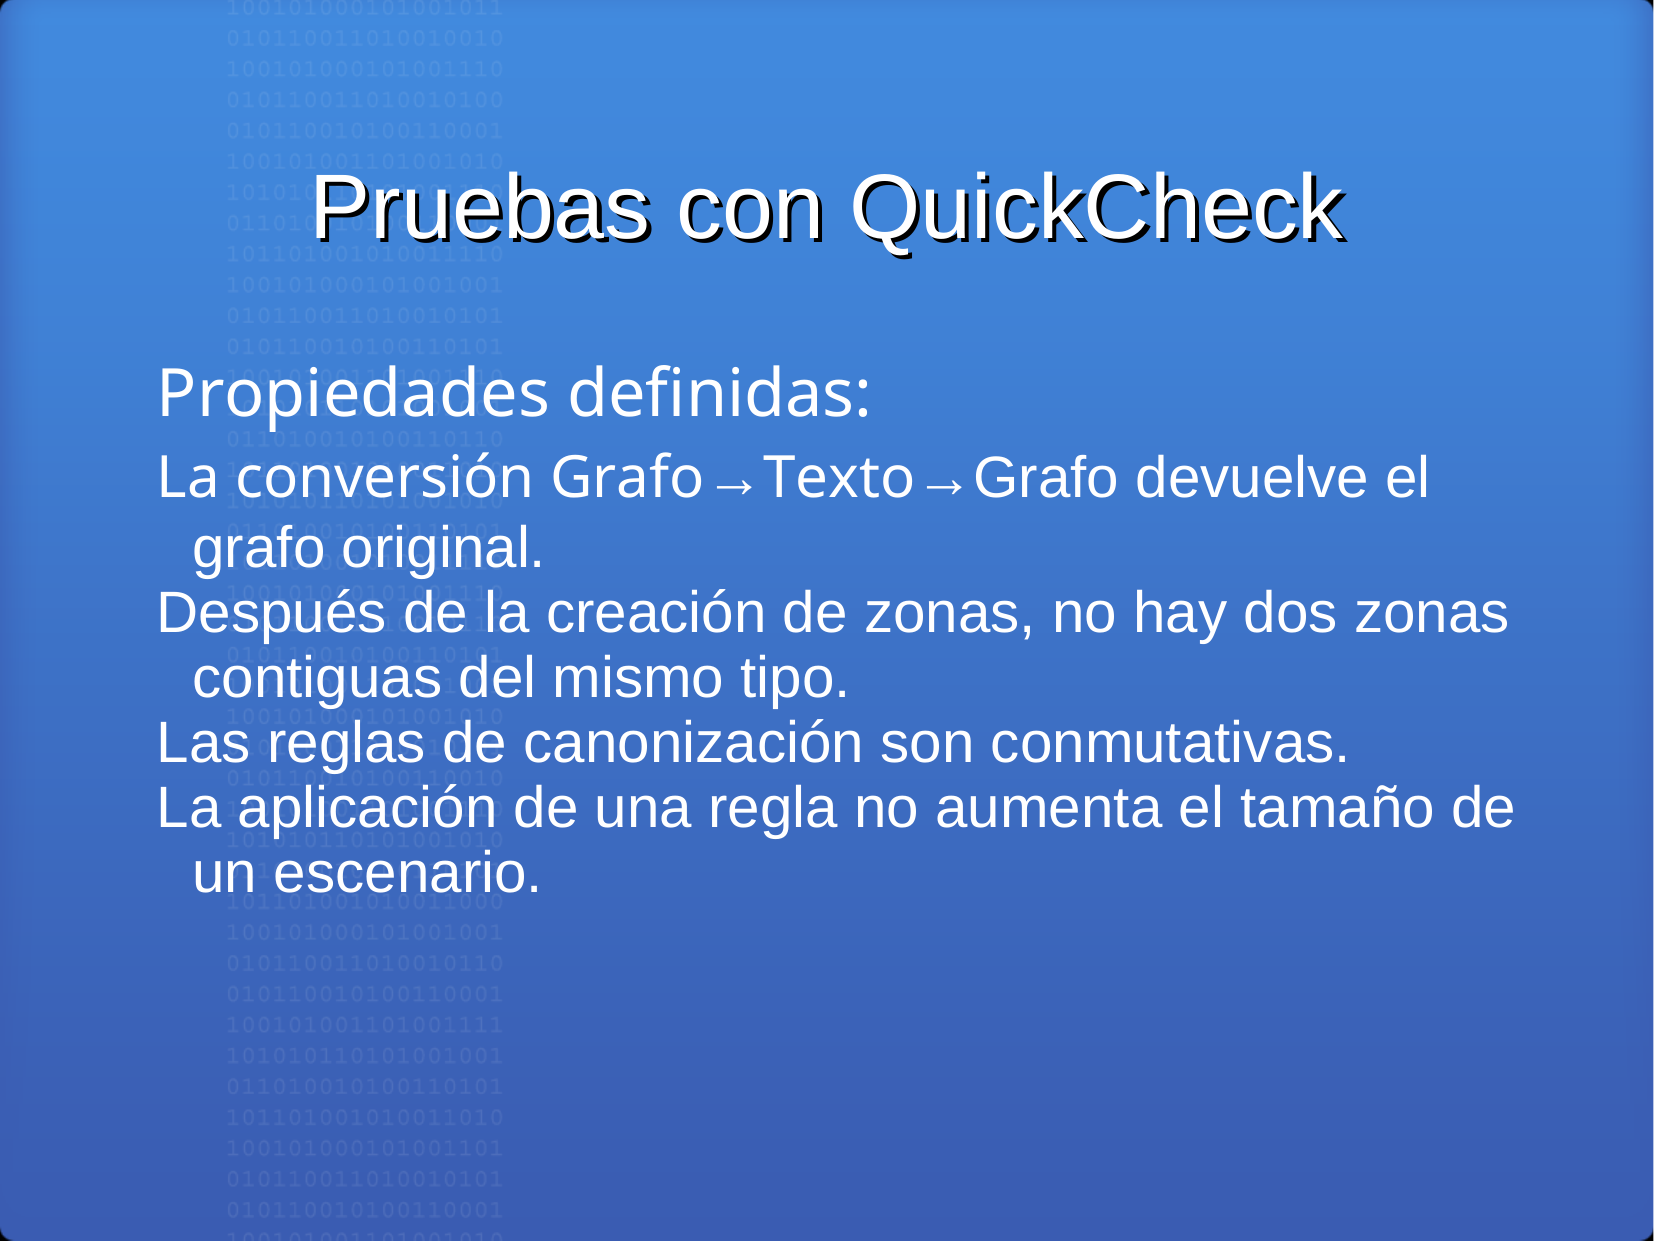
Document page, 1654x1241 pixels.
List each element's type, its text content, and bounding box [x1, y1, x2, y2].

title Pruebas con QuickCheck [121, 110, 1534, 303]
subtitle Propiedades definidas: La conversión Grafo→Texto→Grafo devuelve el grafo original. Después de la creación de zonas, no hay dos zonas contiguas del mismo tipo. Las reglas de canonización son conmutativas. La aplicación de una regla no aumenta el tamaño de un escenario. [121, 352, 1534, 1119]
picture [0, 0, 1654, 1241]
